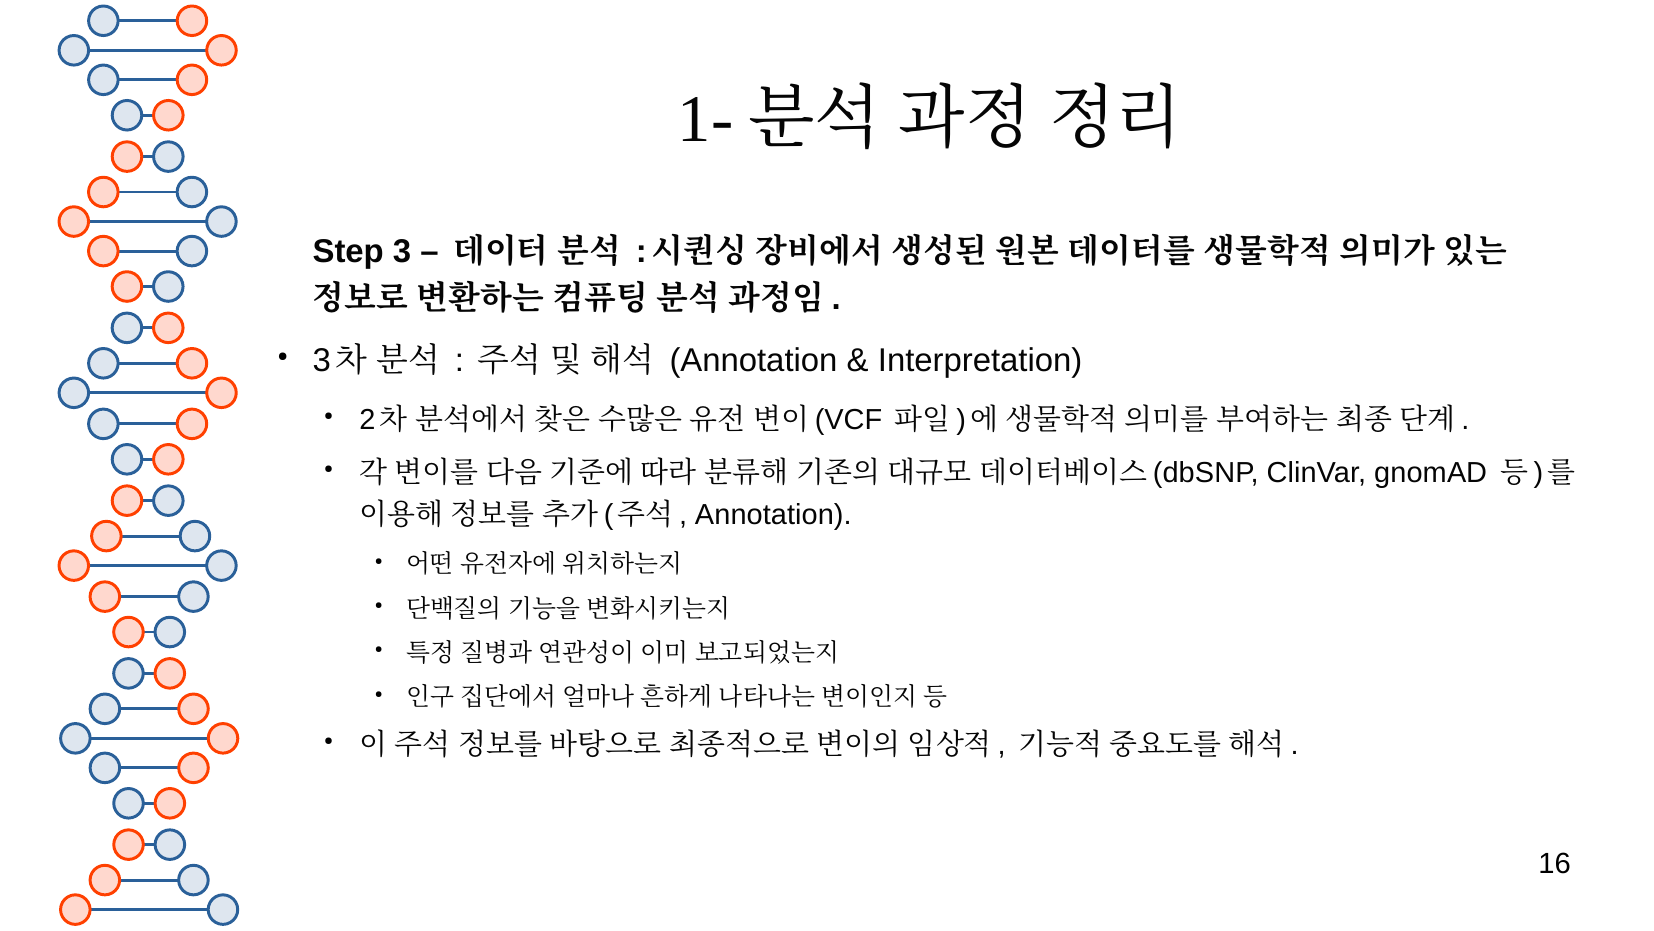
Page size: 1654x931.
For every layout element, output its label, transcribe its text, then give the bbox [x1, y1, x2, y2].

title 1-분석 과정 정리 [265, 35, 1595, 189]
list Step 3 – 데이터 분석 :시퀀싱 장비에서 생성된 원본 데이터를 생물학적 의미가 있는 정보로 변환하는 컴퓨팅 분석 과정임. 3차 분석 : 주석 및 해석 (Annotation & Interpretation) 2차 분석에서 찾은 수많은 유전 변이(VCF 파일)에 생물학적 의미를 부여하는 최종 단계. 각 변이를 다음 기준에 따라 분류해 기존의 대규모 데이터베이스(dbSNP, ClinVar, gnomAD 등)를 이용해 정보를 추가(주석, Annotation). 어떤 유전자에 위치하는지 단백질의 기능을 변화시키는지 특정 질병과 연관성이 이미 보고되었는지 인구 집단에서 얼마나 흔하게 나타나는 변이인지 등 이 주석 정보를 바탕으로 최종적으로 변이의 임상적, 기능적 중요도를 해석. [265, 224, 1595, 764]
